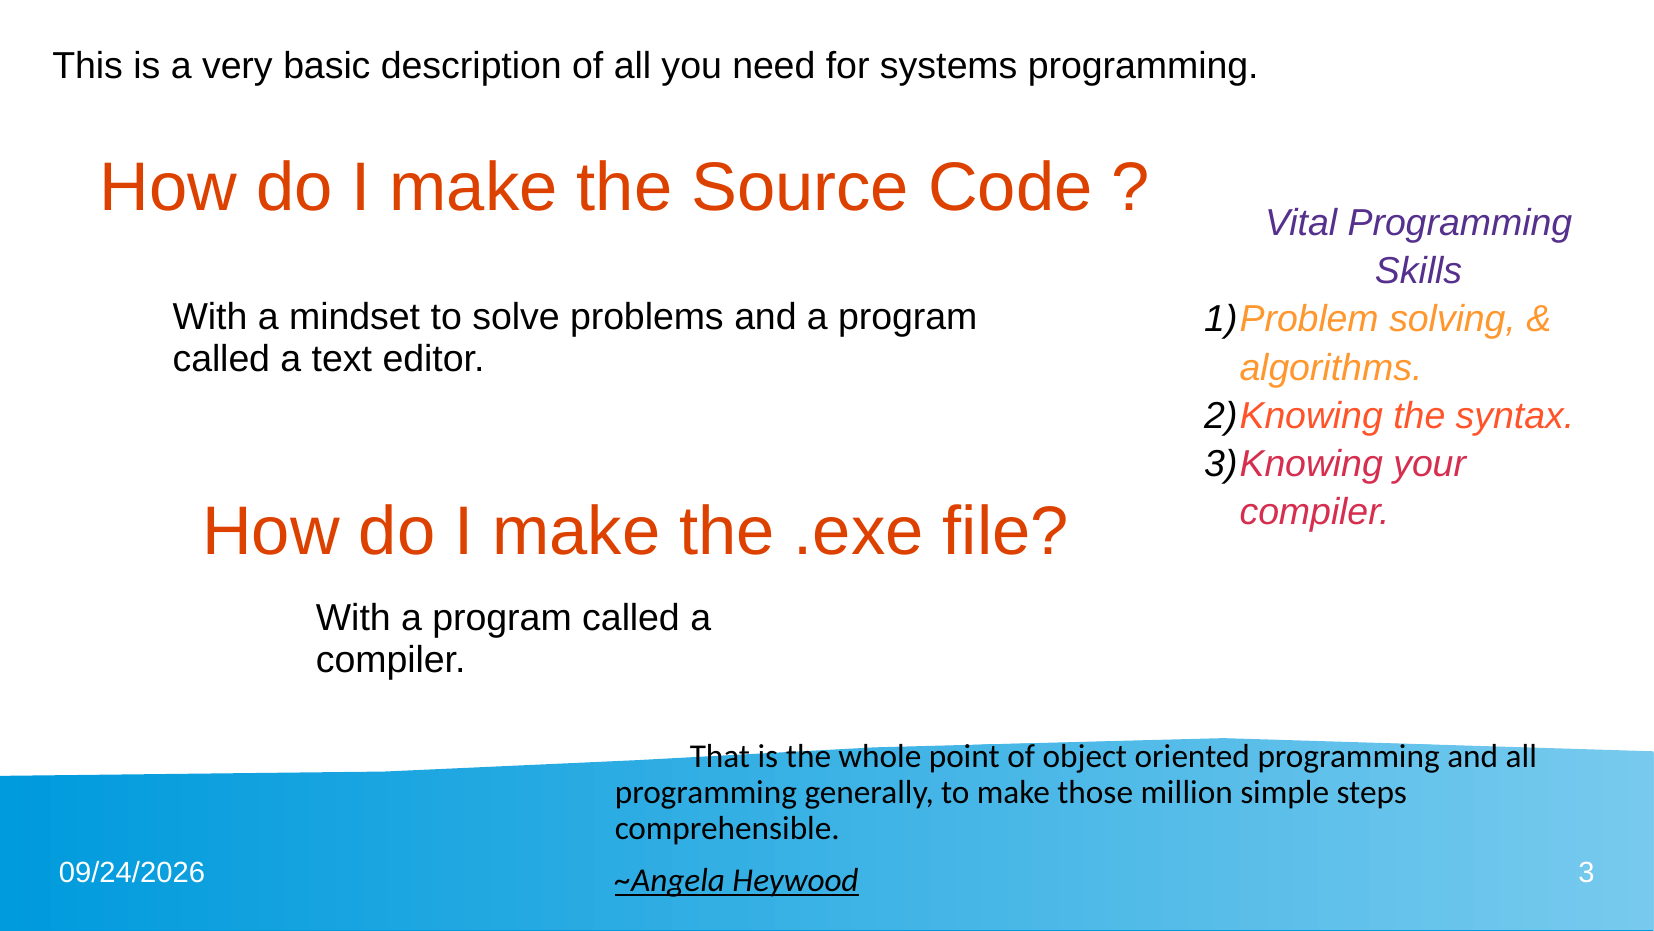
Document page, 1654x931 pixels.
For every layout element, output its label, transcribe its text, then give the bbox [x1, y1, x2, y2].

text_box That is the whole point of object oriented programming and all programming generally, to make those million simple steps comprehensible. ~Angela Heywood [600, 732, 1613, 931]
text_box This is a very basic description of all you need for systems programming. [37, 37, 1613, 95]
text_box Vital Programming Skills Problem solving, & algorithms. Knowing the syntax. Knowing your compiler. [1189, 187, 1613, 541]
title How do I make the Source Code ? [61, 95, 1190, 289]
text_box With a mindset to solve problems and a program called a text editor. [157, 288, 1075, 388]
title How do I make the .exe file? [71, 429, 1201, 633]
text_box With a program called a compiler. [301, 589, 789, 688]
